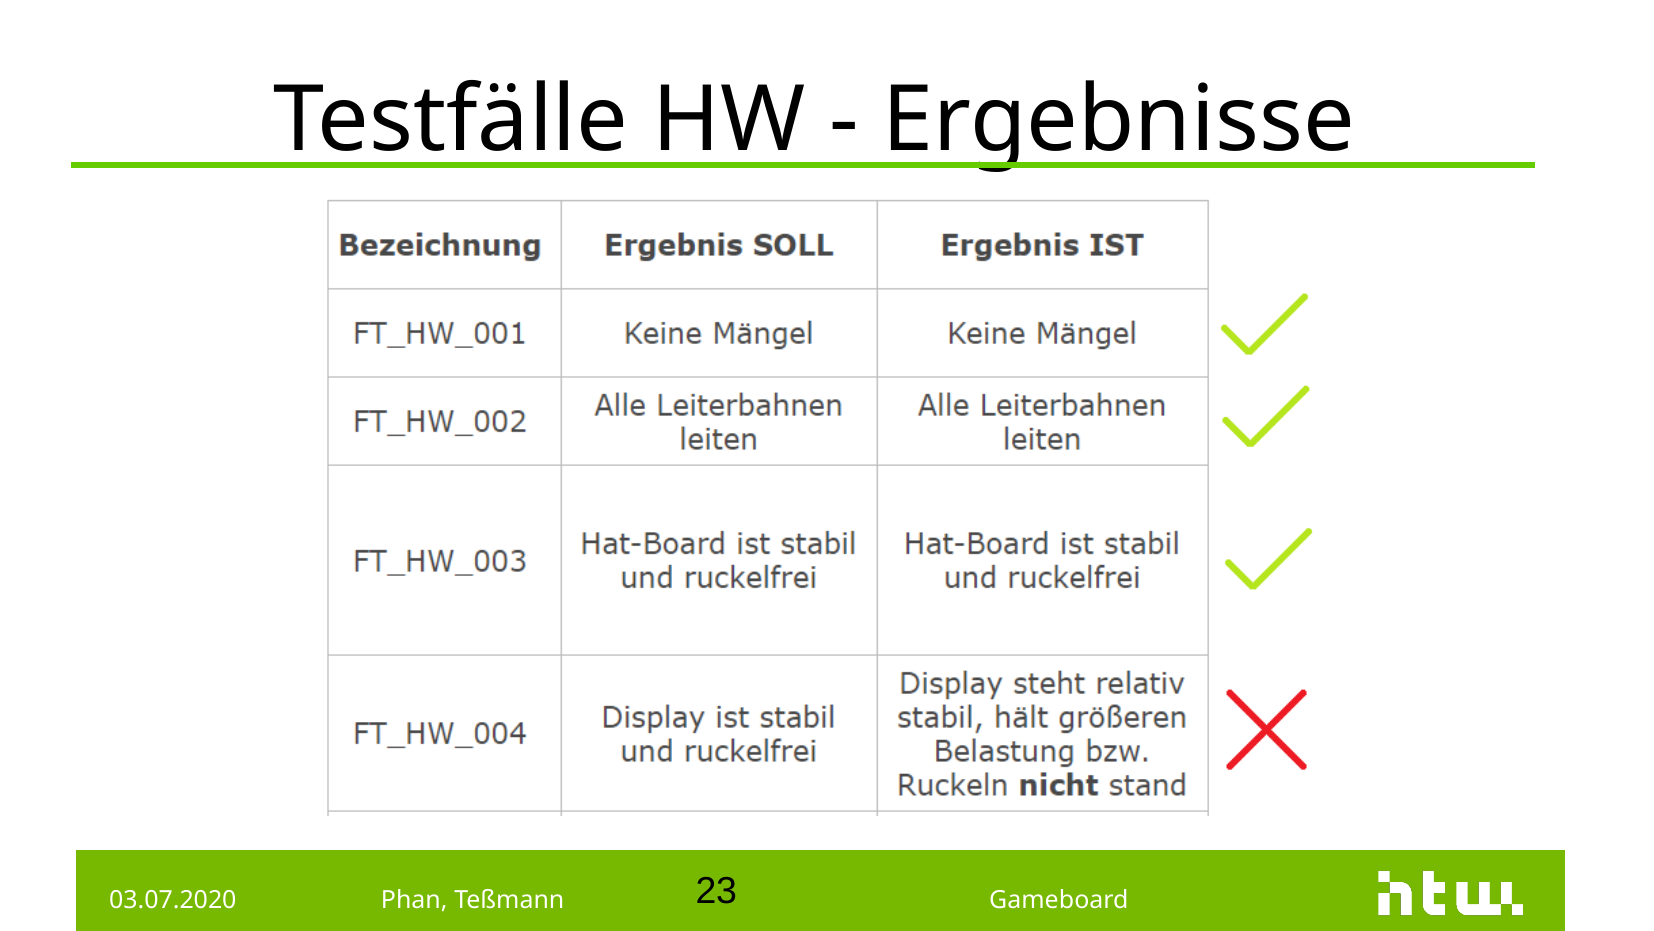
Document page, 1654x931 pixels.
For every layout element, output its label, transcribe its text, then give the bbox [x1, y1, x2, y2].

picture [0, 0, 1654, 931]
title Testfälle HW - Ergebnisse [82, 37, 1571, 193]
text_box <number> [680, 862, 899, 920]
